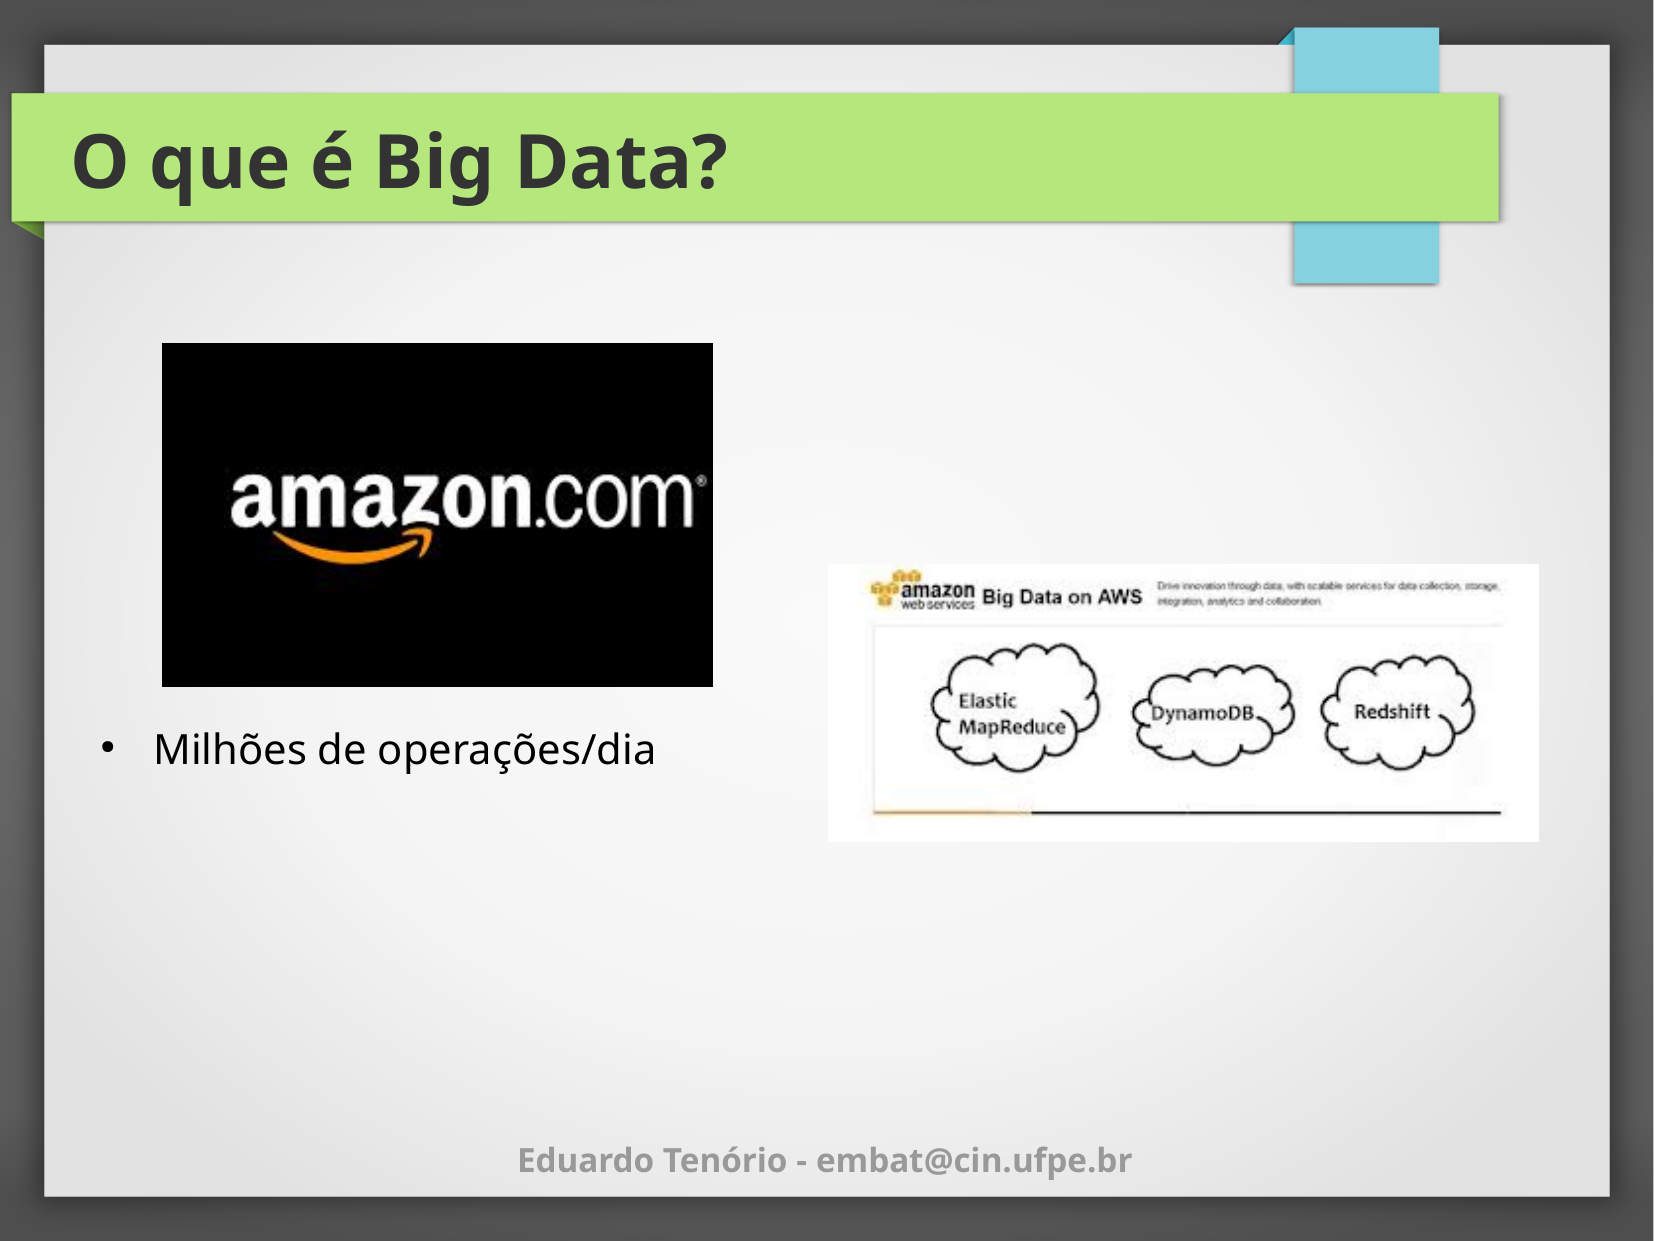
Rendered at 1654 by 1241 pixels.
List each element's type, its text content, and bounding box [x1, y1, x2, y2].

list Milhões de operações/dia [828, 343, 1539, 1063]
picture [0, 0, 1654, 1241]
text_box Eduardo Tenório - embat@cin.ufpe.br [45, 1130, 1606, 1201]
title O que é Big Data? [70, 97, 1229, 221]
